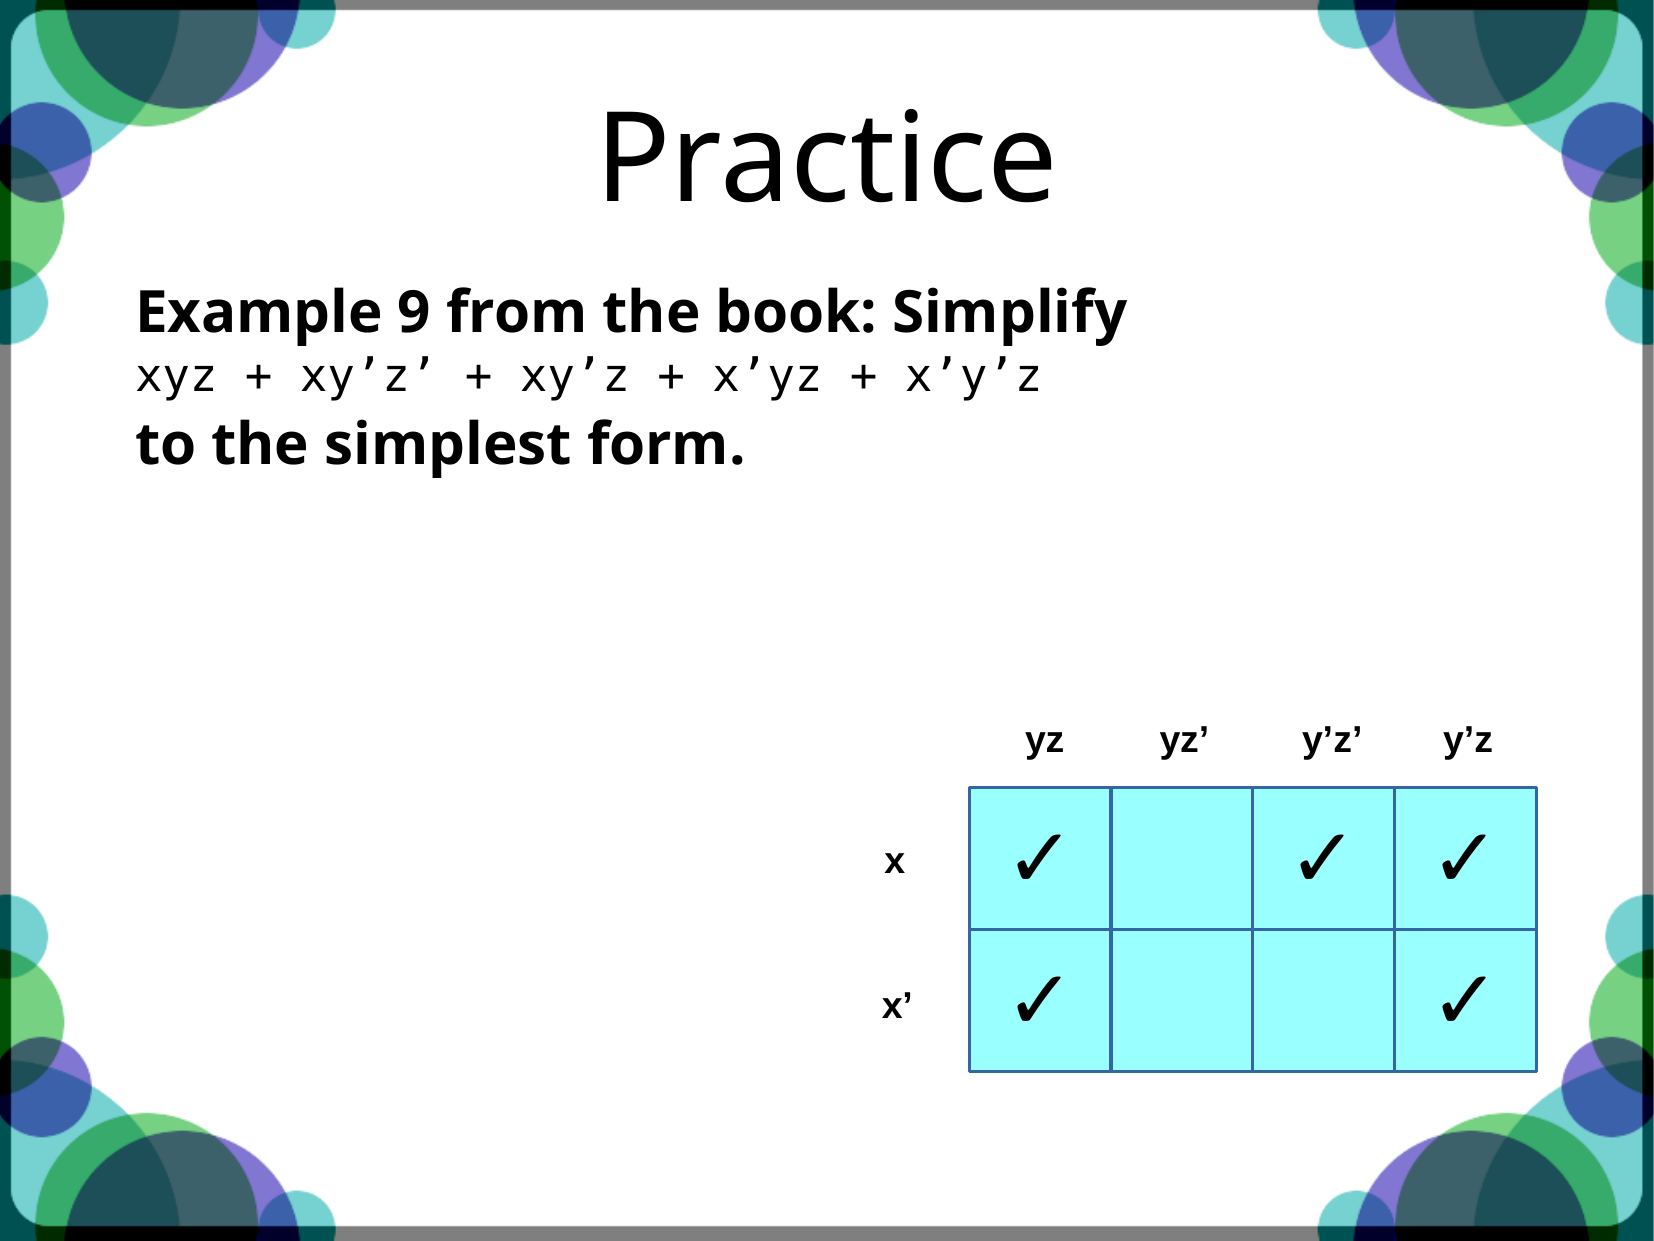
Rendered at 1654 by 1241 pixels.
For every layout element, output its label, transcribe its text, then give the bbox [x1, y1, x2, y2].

text_box ✓ [1394, 787, 1537, 929]
text_box ✓ [969, 787, 1111, 929]
text_box Example 9 from the book: Simplify xyz + xy’z’ + xy’z + x’yz + x’y’z to the simplest form. [135, 270, 1569, 532]
text_box y’z [1396, 710, 1541, 768]
text_box x [856, 788, 934, 932]
text_box y’z’ [1260, 710, 1396, 768]
text_box yz’ [1112, 710, 1257, 768]
text_box ✓ [1394, 929, 1537, 1072]
text_box x’ [861, 932, 934, 1078]
text_box ✓ [1252, 787, 1394, 929]
picture [0, 0, 1654, 1241]
text_box [1111, 787, 1394, 1072]
text_box yz [970, 710, 1112, 768]
text_box ✓ [969, 929, 1111, 1072]
title Practice [82, 49, 1571, 257]
